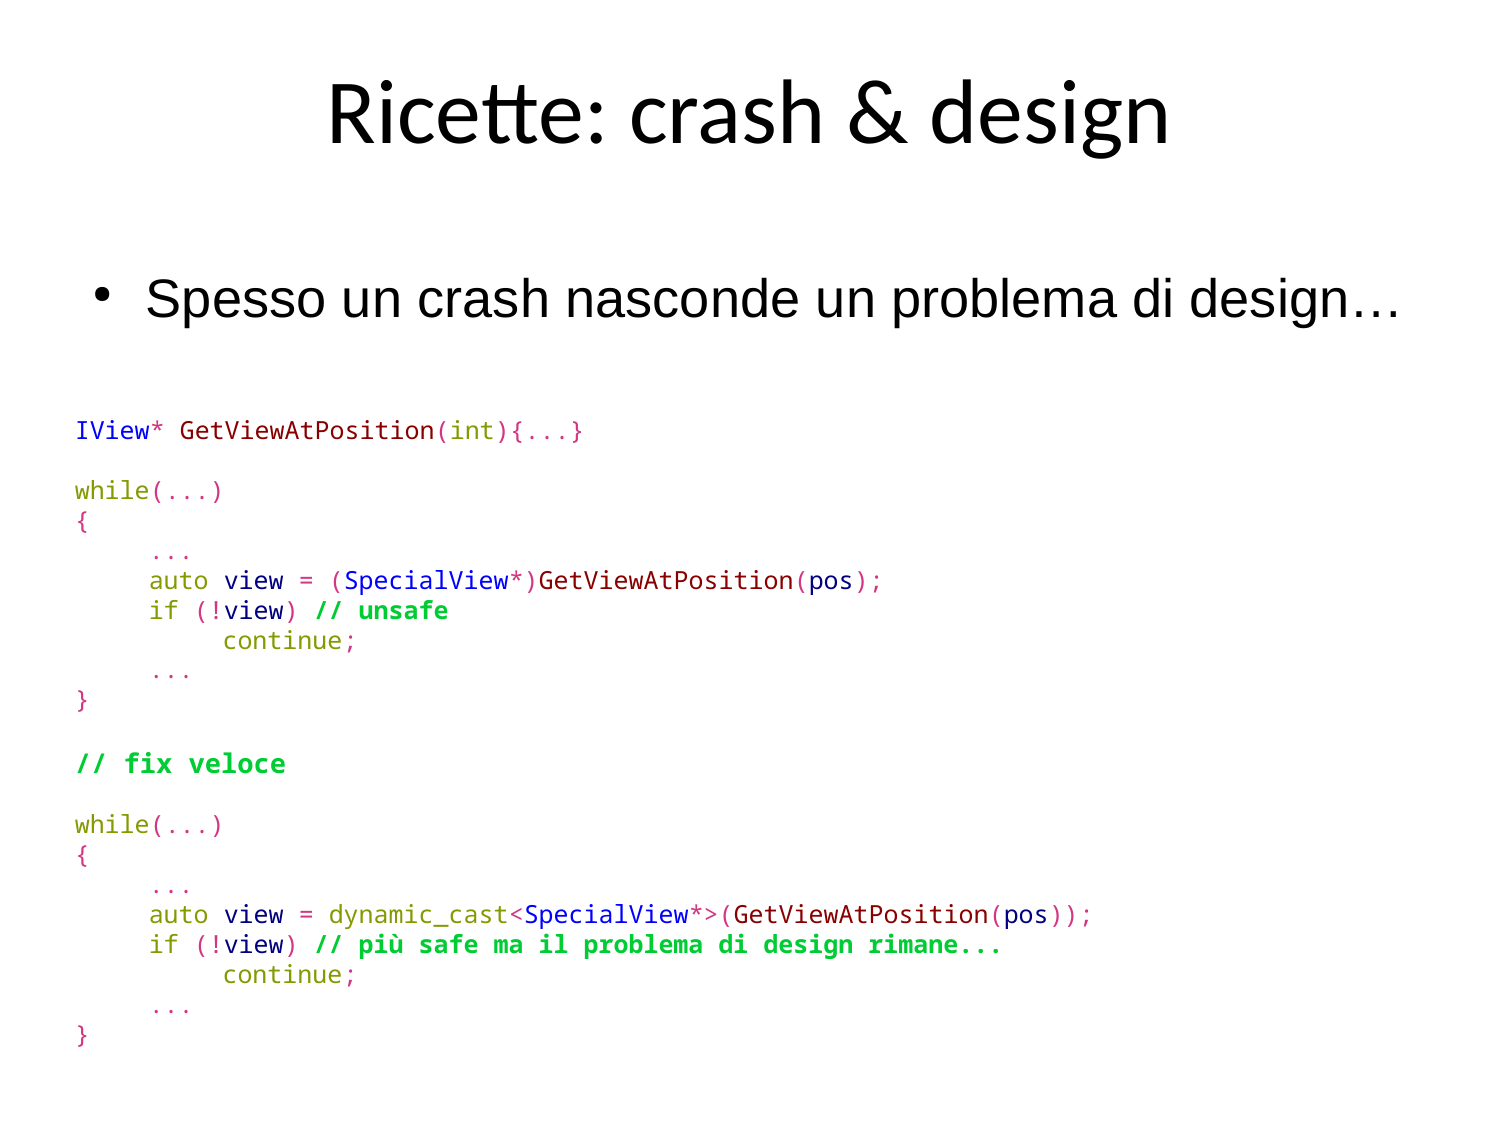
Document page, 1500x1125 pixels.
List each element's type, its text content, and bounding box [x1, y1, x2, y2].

text_box Spesso un crash nasconde un problema di design… IView* GetViewAtPosition(int){...} while(...) { ... auto view = (SpecialView*)GetViewAtPosition(pos); if (!view) // unsafe continue; ... } // fix veloce while(...) { ... auto view = dynamic_cast<SpecialView*>(GetViewAtPosition(pos)); if (!view) // più safe ma il problema di design rimane... continue; ... } [74, 263, 1425, 1067]
title Ricette: crash & design [74, 44, 1425, 233]
